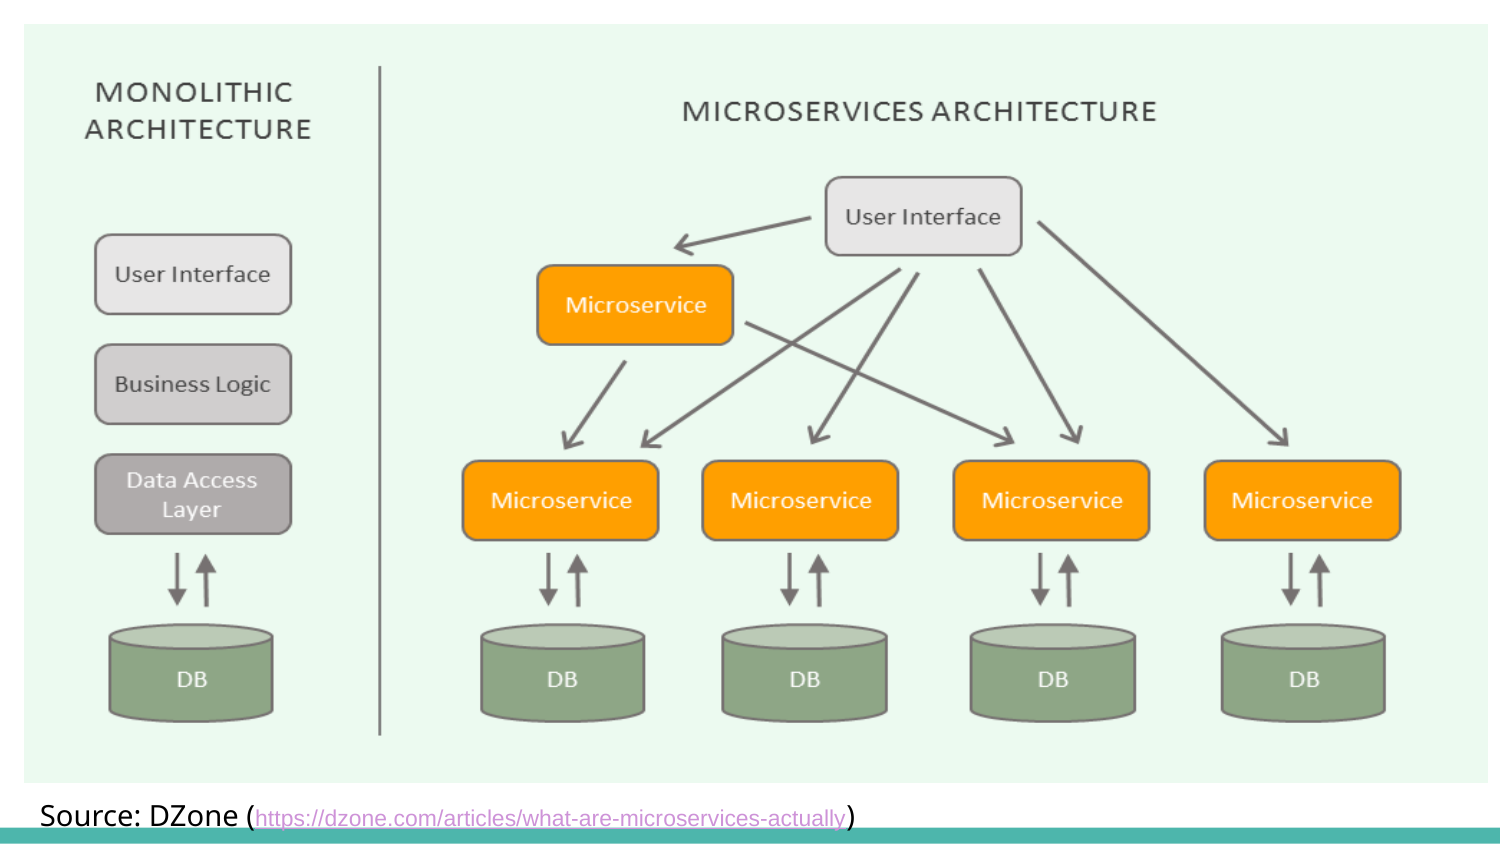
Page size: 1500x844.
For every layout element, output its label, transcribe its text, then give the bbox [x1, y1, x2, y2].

text_box Source: DZone (https://dzone.com/articles/what-are-microservices-actually) [24, 782, 882, 832]
picture [24, 24, 1488, 783]
